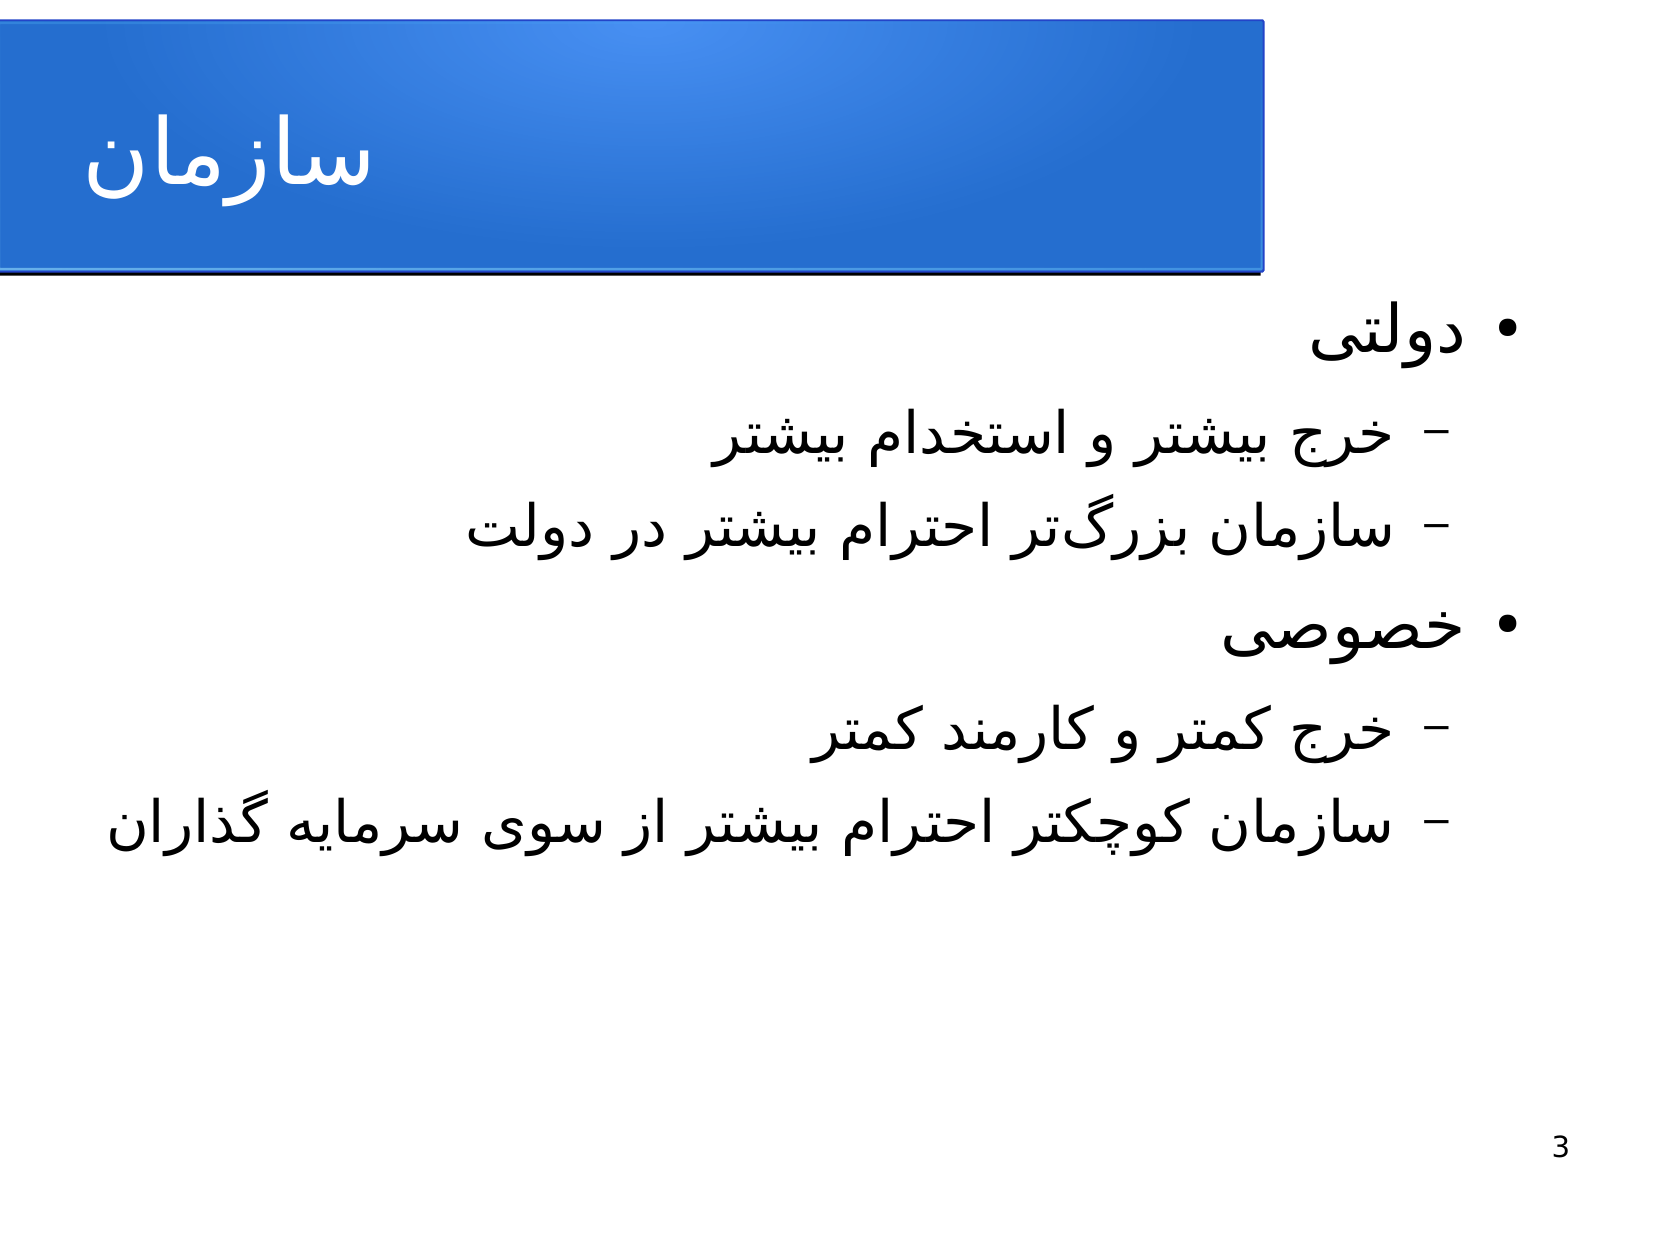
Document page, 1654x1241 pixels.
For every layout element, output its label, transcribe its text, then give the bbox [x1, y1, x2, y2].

list دولتی خرج بیشتر و استخدام بیشتر سازمان بزرگ‌تر احترام بیشتر در دولت خصوصی خرج کمتر و کارمند کمتر سازمان کوچکتر احترام بیشتر از سوی سرمایه گذاران [82, 290, 1538, 1010]
title سازمان [82, 49, 1250, 257]
